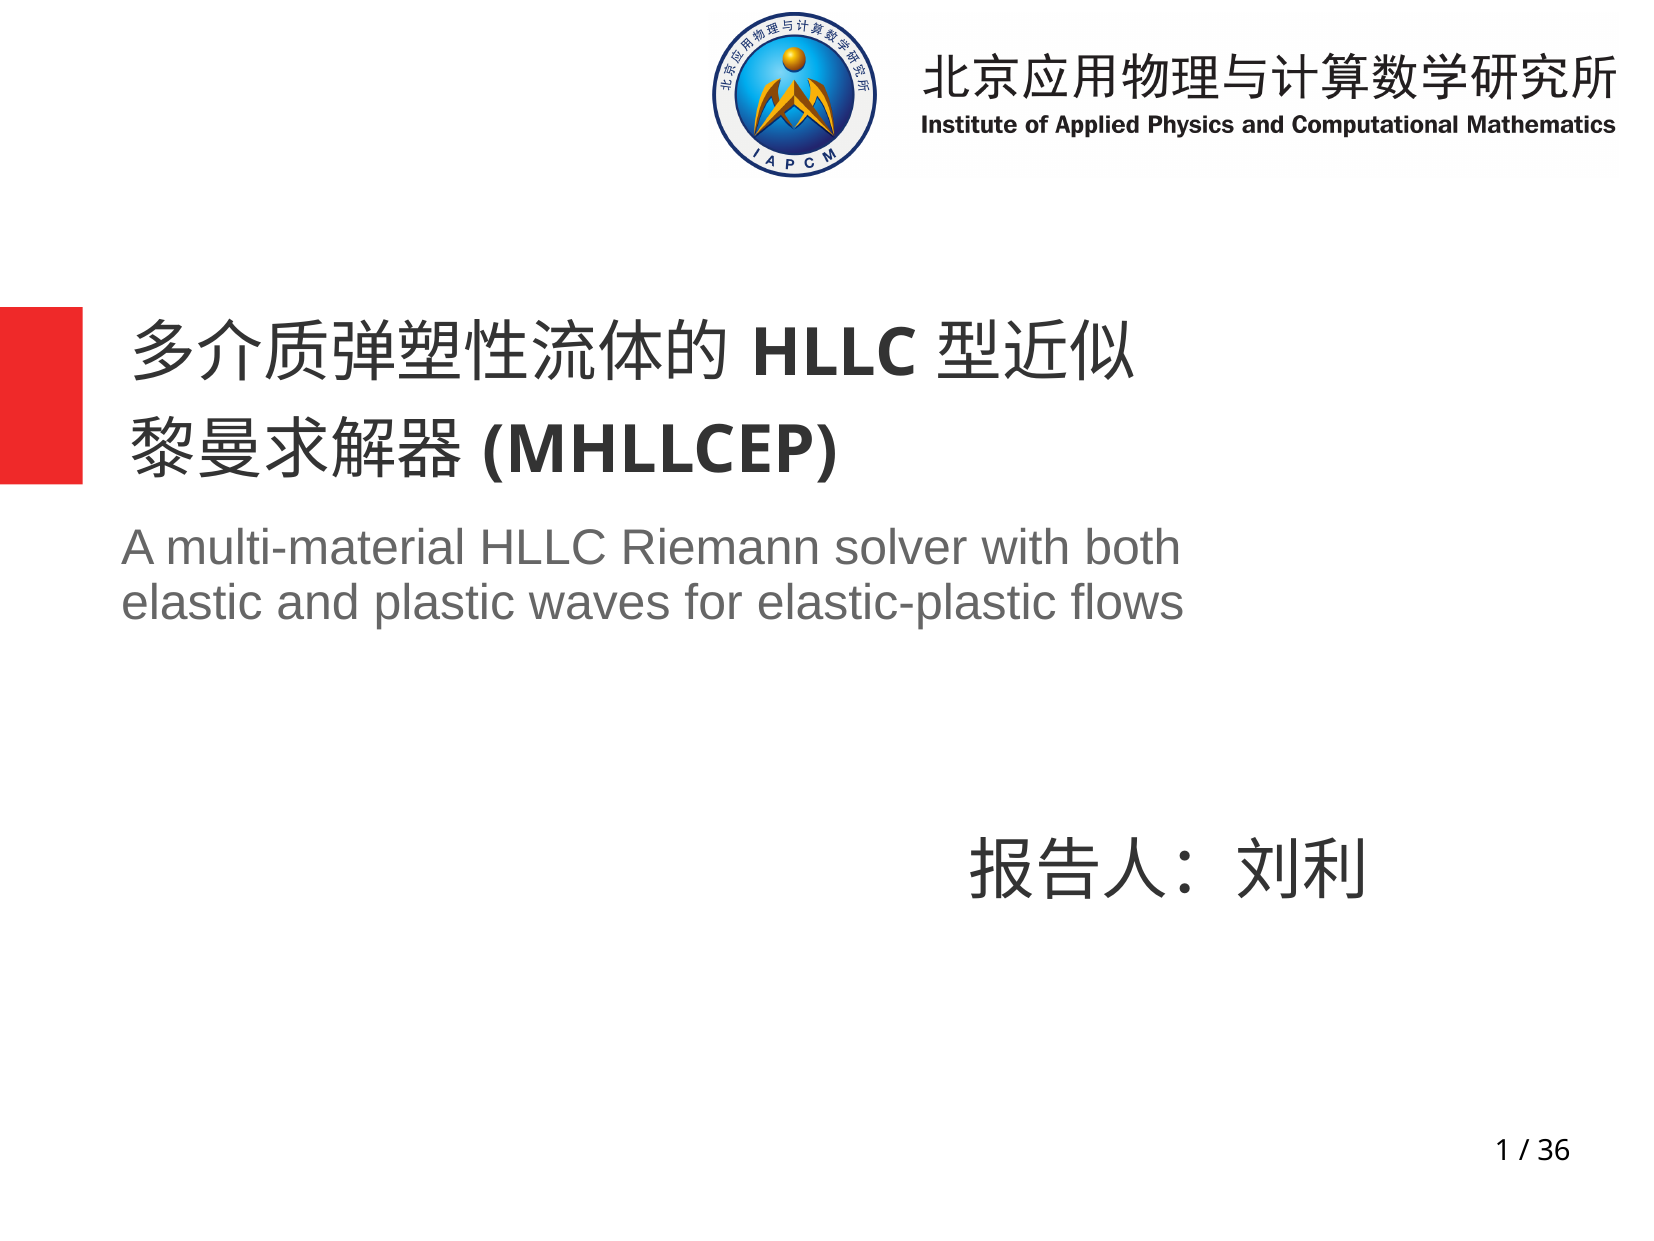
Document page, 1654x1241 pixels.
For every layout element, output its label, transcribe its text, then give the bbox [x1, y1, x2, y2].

picture [708, 12, 1619, 178]
subtitle 报告人：刘利 [968, 783, 1654, 945]
text_box A multi-material HLLC Riemann solver with both elastic and plastic waves for elastic-plastic flows [106, 511, 1465, 638]
title 多介质弹塑性流体的HLLC型近似 黎曼求解器(MHLLCEP) [129, 258, 1536, 532]
